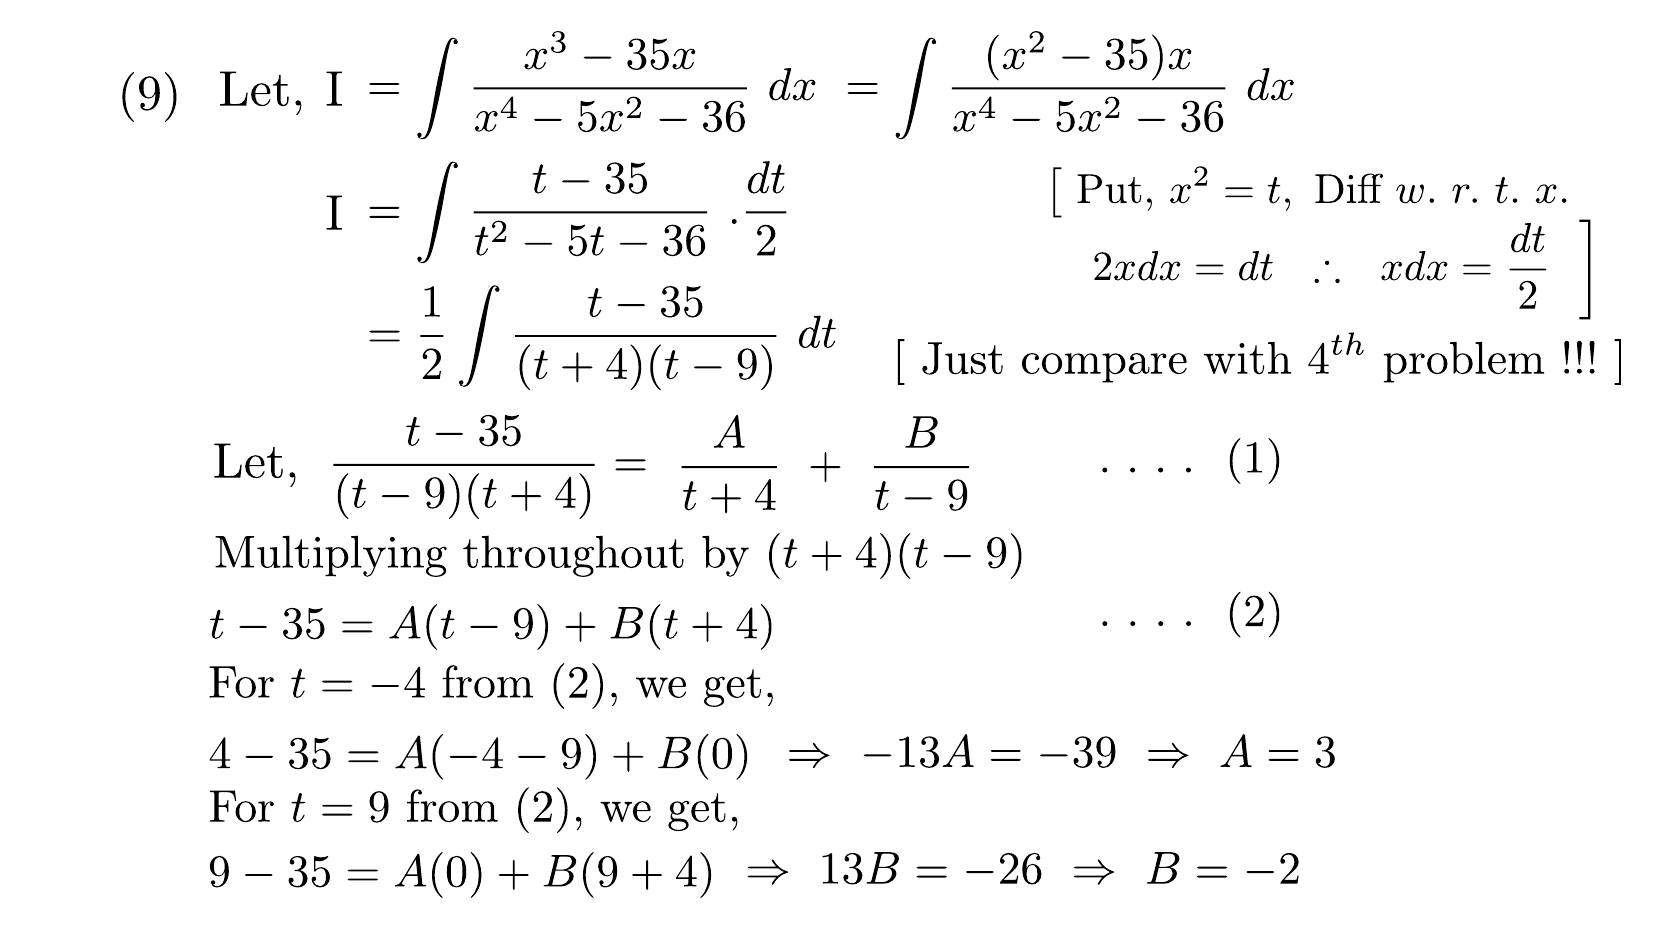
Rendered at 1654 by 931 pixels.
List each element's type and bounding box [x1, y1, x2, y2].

text_box [209, 604, 772, 650]
text_box [681, 414, 970, 514]
text_box [1094, 219, 1591, 320]
text_box [220, 71, 302, 116]
text_box [369, 285, 836, 391]
title [47, 36, 1607, 898]
text_box [368, 31, 816, 140]
text_box [209, 663, 773, 709]
text_box [1046, 166, 1567, 218]
text_box [847, 31, 1294, 140]
text_box [333, 414, 646, 520]
text_box [326, 71, 342, 106]
text_box [209, 852, 712, 898]
text_box [214, 443, 296, 488]
text_box [747, 852, 1299, 885]
text_box [894, 332, 1621, 385]
text_box [368, 161, 787, 264]
text_box [209, 787, 738, 834]
text_box [788, 734, 1335, 769]
text_box [1100, 438, 1280, 484]
text_box [209, 733, 748, 780]
text_box [215, 533, 1022, 579]
text_box [326, 195, 342, 230]
text_box [120, 72, 177, 122]
text_box [1100, 591, 1280, 638]
